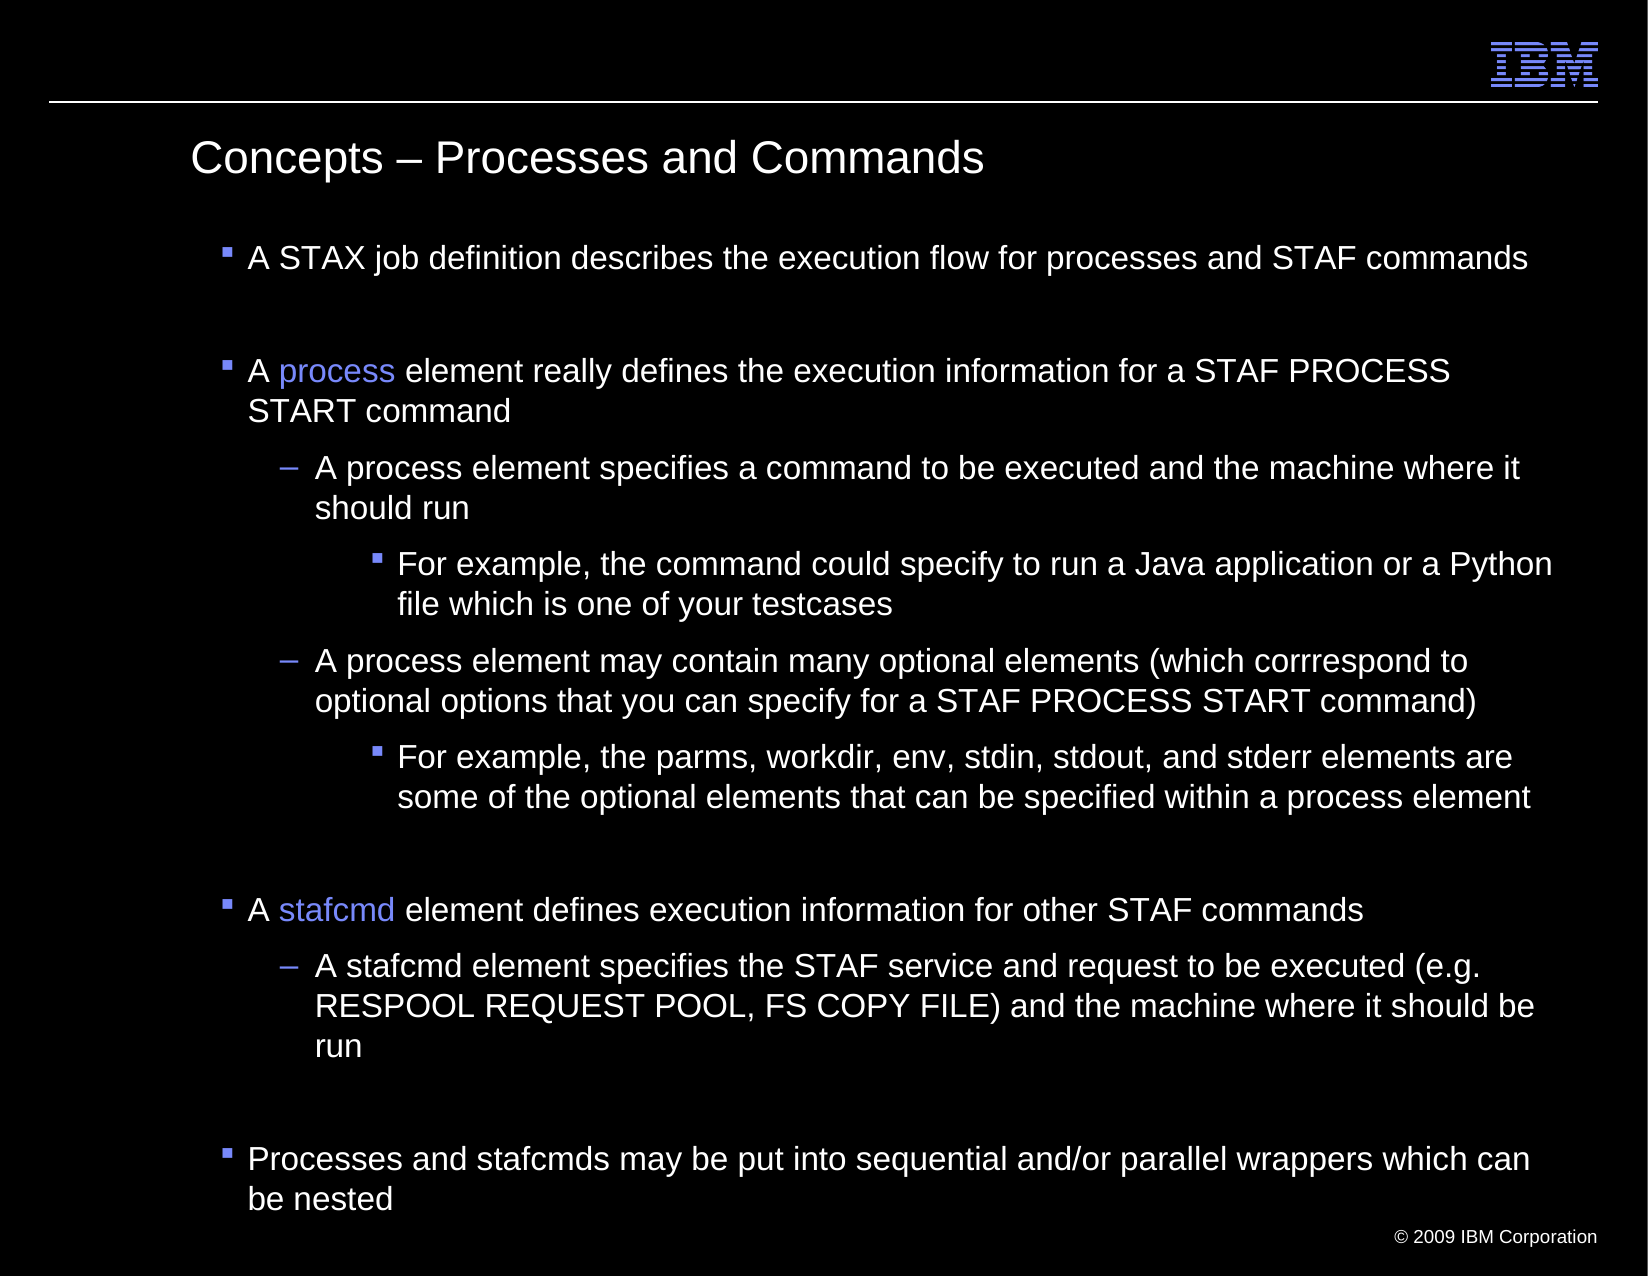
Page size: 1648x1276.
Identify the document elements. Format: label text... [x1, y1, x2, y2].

picture [1491, 42, 1598, 87]
title Concepts – Processes and Commands [173, 125, 1648, 219]
text_box A STAX job definition describes the execution flow for processes and STAF commands A process element really defines the execution information for a STAF PROCESS START command A process element specifies a command to be executed and the machine where it should run For example, the command could specify to run a Java application or a Python file which is one of your testcases A process element may contain many optional elements (which corrrespond to optional options that you can specify for a STAF PROCESS START command) For example, the parms, workdir, env, stdin, stdout, and stderr elements are some of the optional elements that can be specified within a process element A stafcmd element defines execution information for other STAF commands A stafcmd element specifies the STAF service and request to be executed (e.g. RESPOOL REQUEST POOL, FS COPY FILE) and the machine where it should be run Processes and stafcmds may be put into sequential and/or parallel wrappers which can be nested [219, 236, 1570, 1218]
